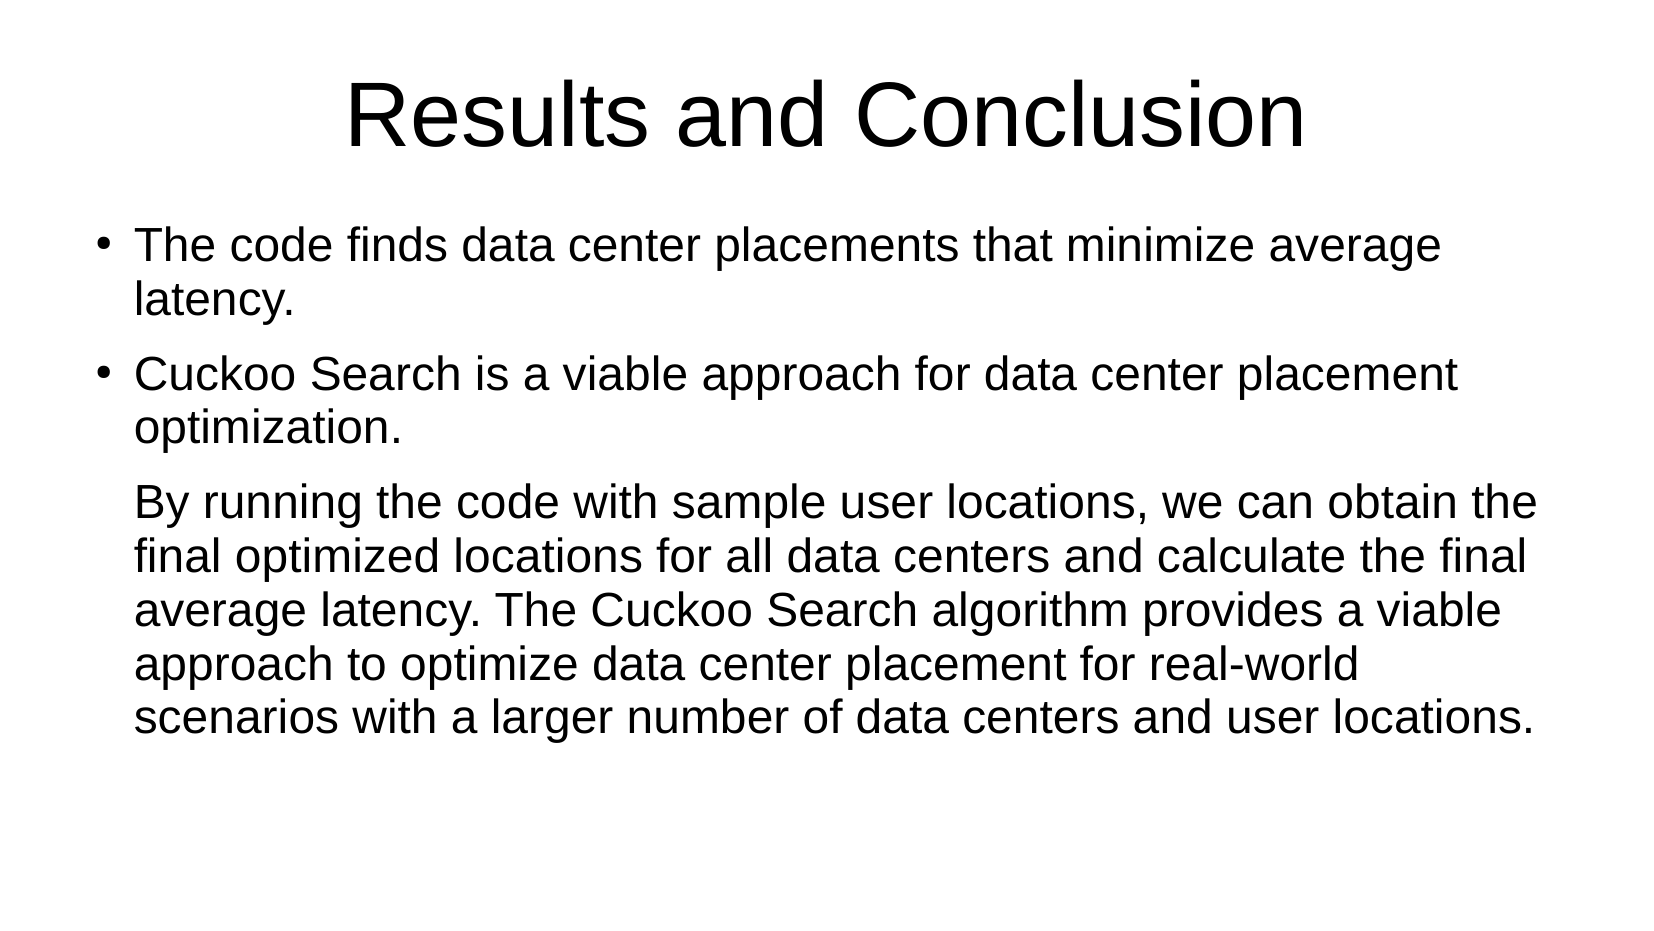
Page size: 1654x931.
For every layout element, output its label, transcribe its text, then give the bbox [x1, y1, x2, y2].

title Results and Conclusion [82, 37, 1571, 193]
list The code finds data center placements that minimize average latency. Cuckoo Search is a viable approach for data center placement optimization. By running the code with sample user locations, we can obtain the final optimized locations for all data centers and calculate the final average latency. The Cuckoo Search algorithm provides a viable approach to optimize data center placement for real-world scenarios with a larger number of data centers and user locations. [82, 217, 1571, 758]
